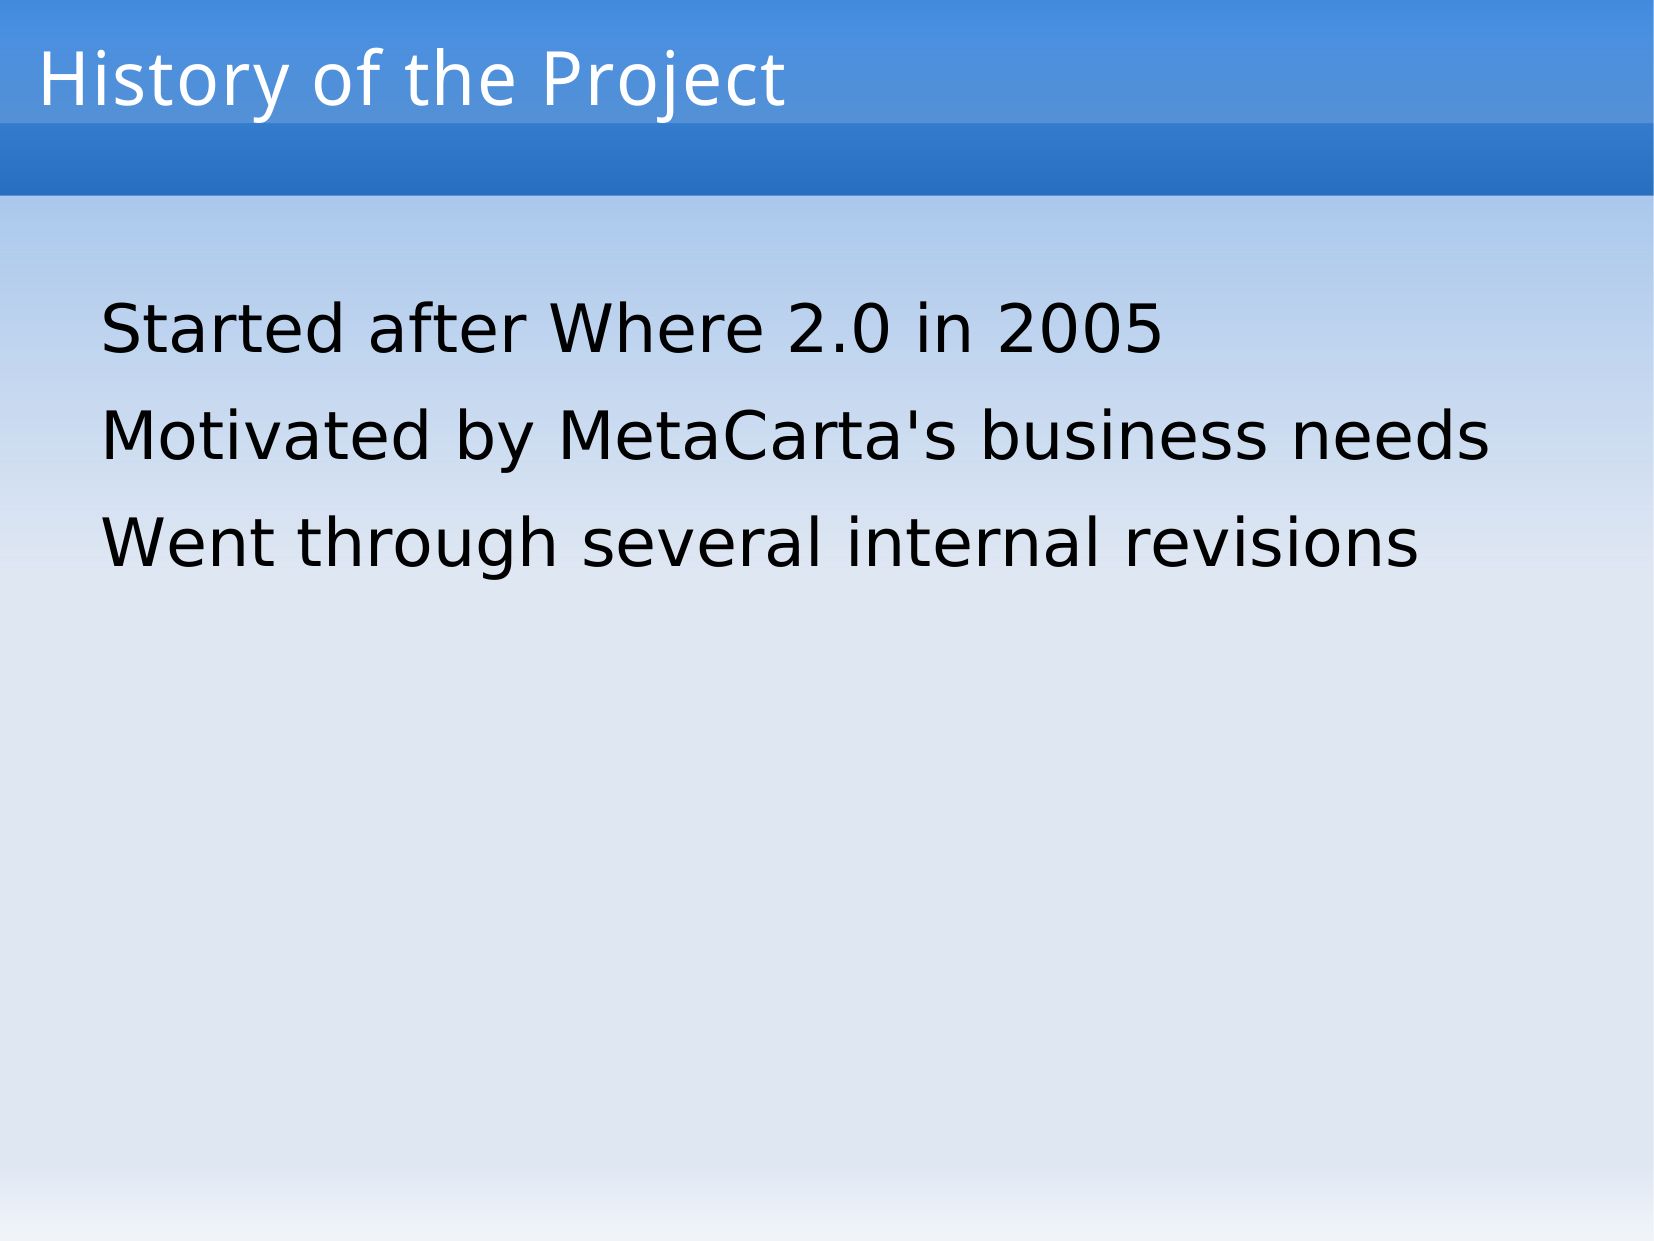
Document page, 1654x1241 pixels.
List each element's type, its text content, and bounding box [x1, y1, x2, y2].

picture [0, 0, 1654, 1241]
title History of the Project [37, 2, 1463, 151]
list Started after Where 2.0 in 2005 Motivated by MetaCarta's business needs Went through several internal revisions [82, 290, 1571, 1109]
